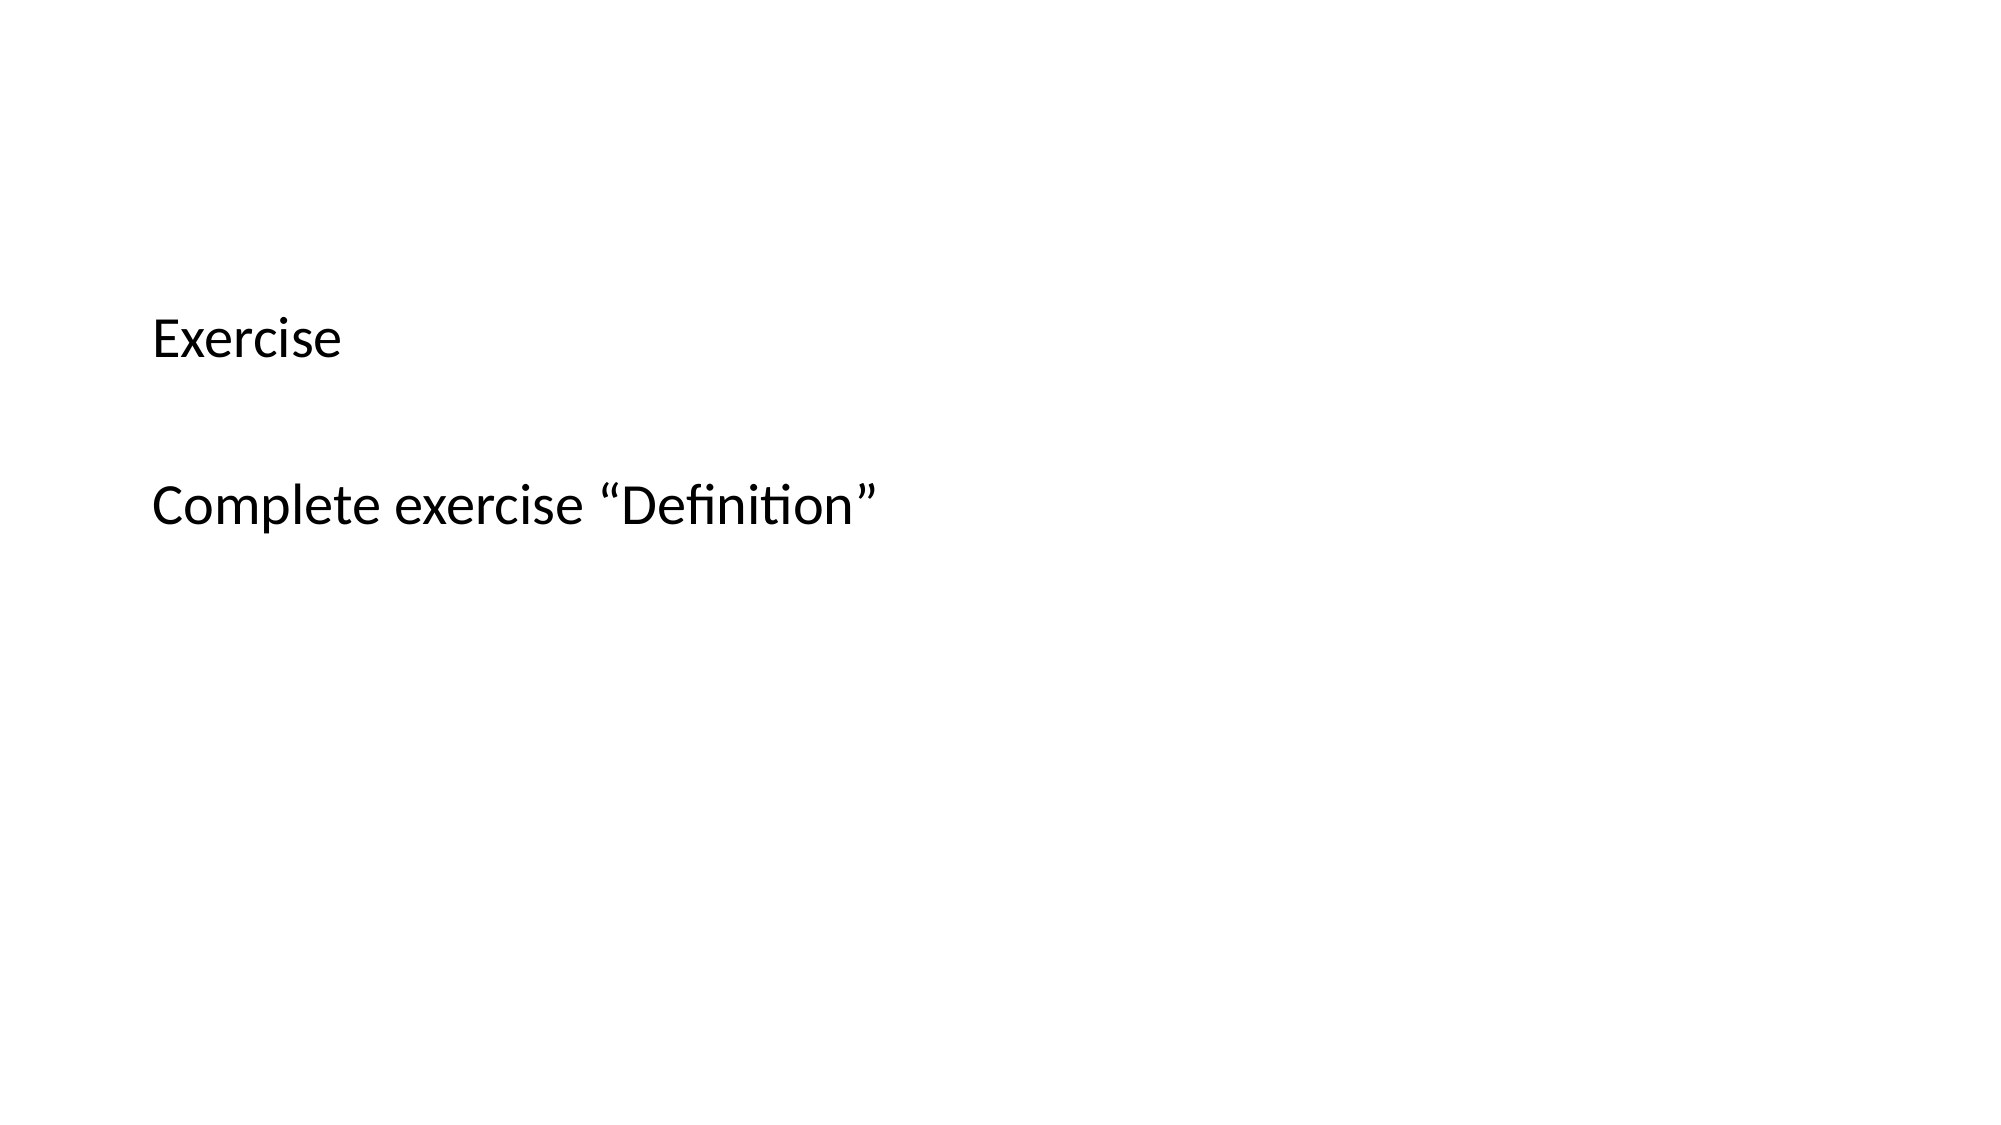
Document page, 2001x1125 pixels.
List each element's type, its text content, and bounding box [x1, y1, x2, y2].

list Exercise Complete exercise “Definition” [137, 299, 1863, 1014]
